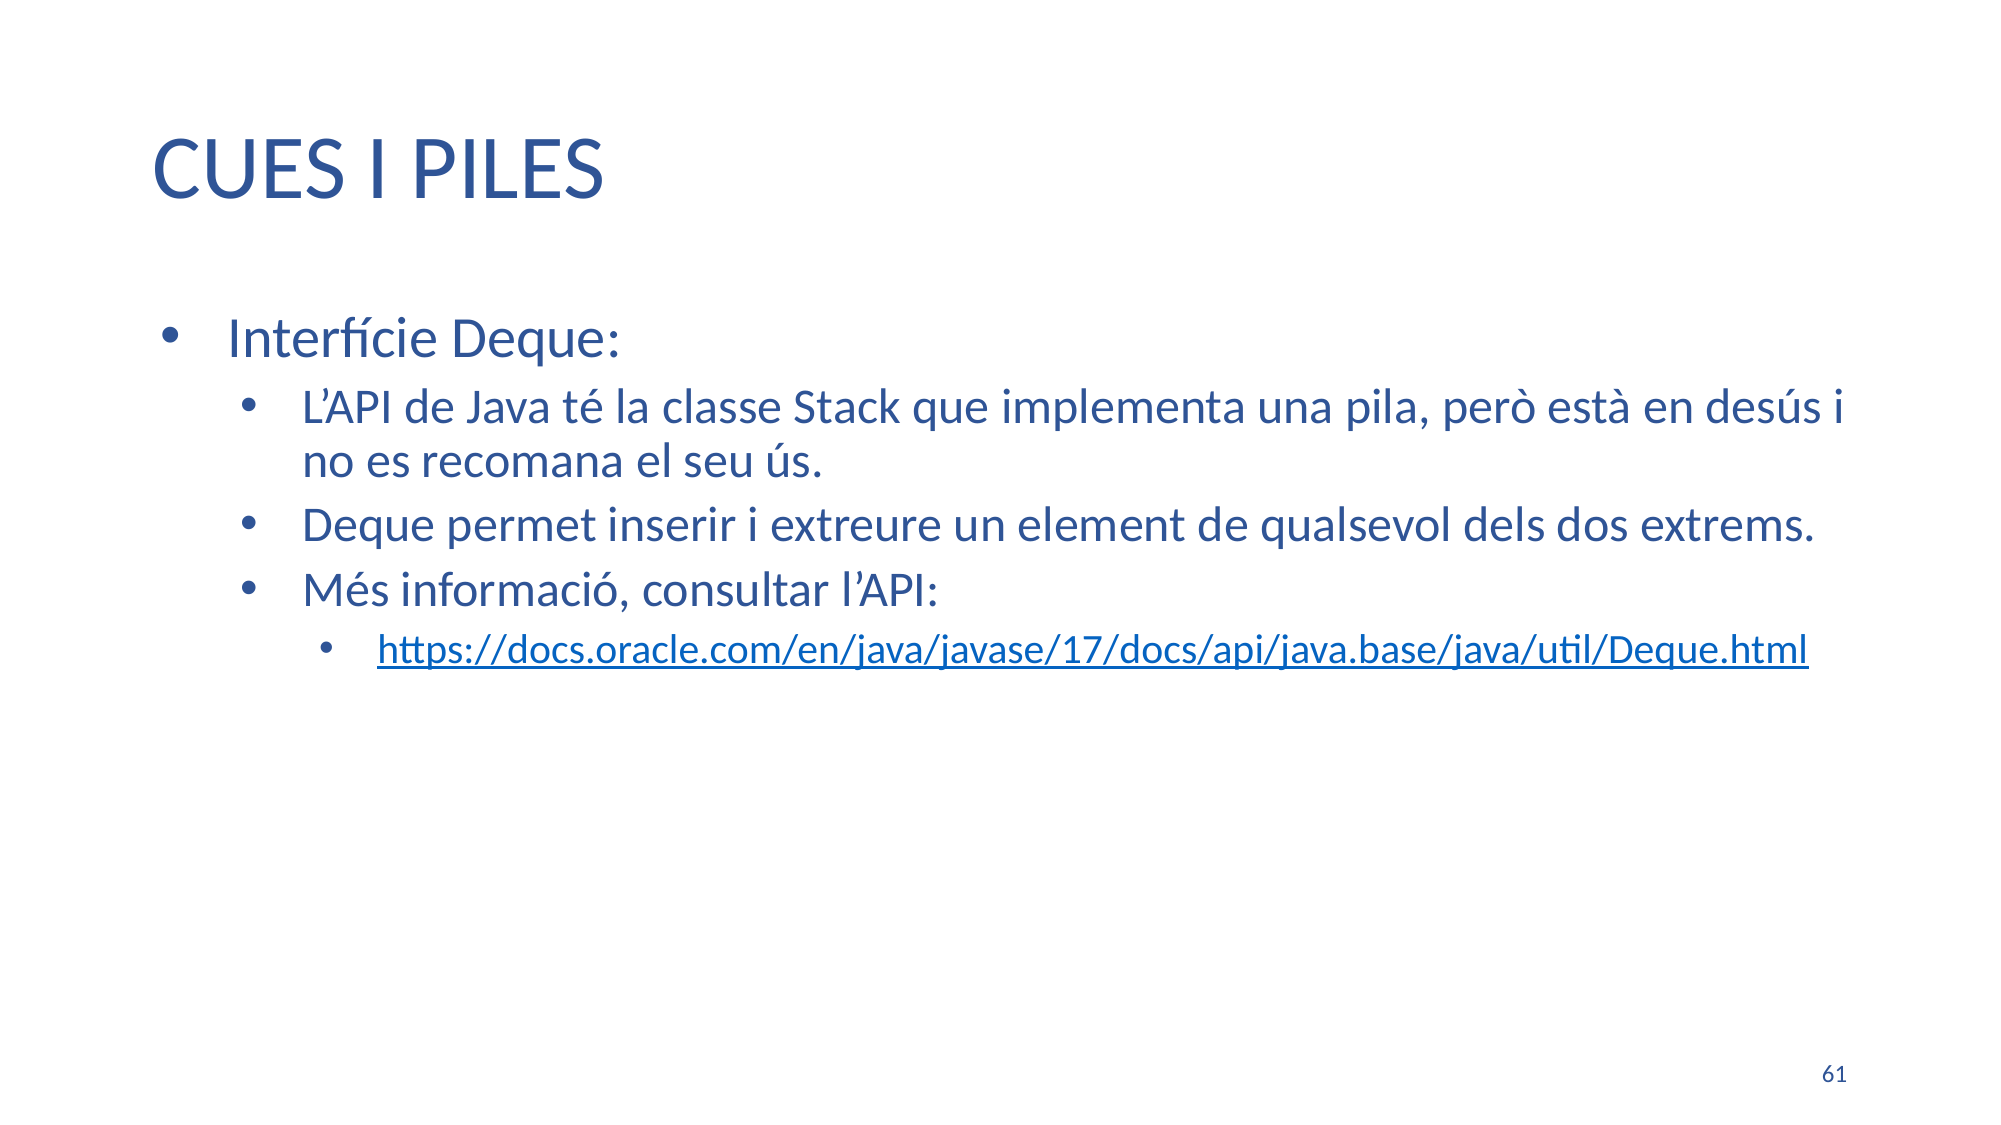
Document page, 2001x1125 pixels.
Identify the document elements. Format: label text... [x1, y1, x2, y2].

title CUES I PILES [137, 59, 1863, 278]
list Interfície Deque: L’API de Java té la classe Stack que implementa una pila, però està en desús i no es recomana el seu ús. Deque permet inserir i extreure un element de qualsevol dels dos extrems. Més informació, consultar l’API: https://docs.oracle.com/en/java/javase/17/docs/api/java.base/java/util/Deque.html [137, 299, 1863, 1014]
slide_number <number> [1412, 1042, 1863, 1103]
